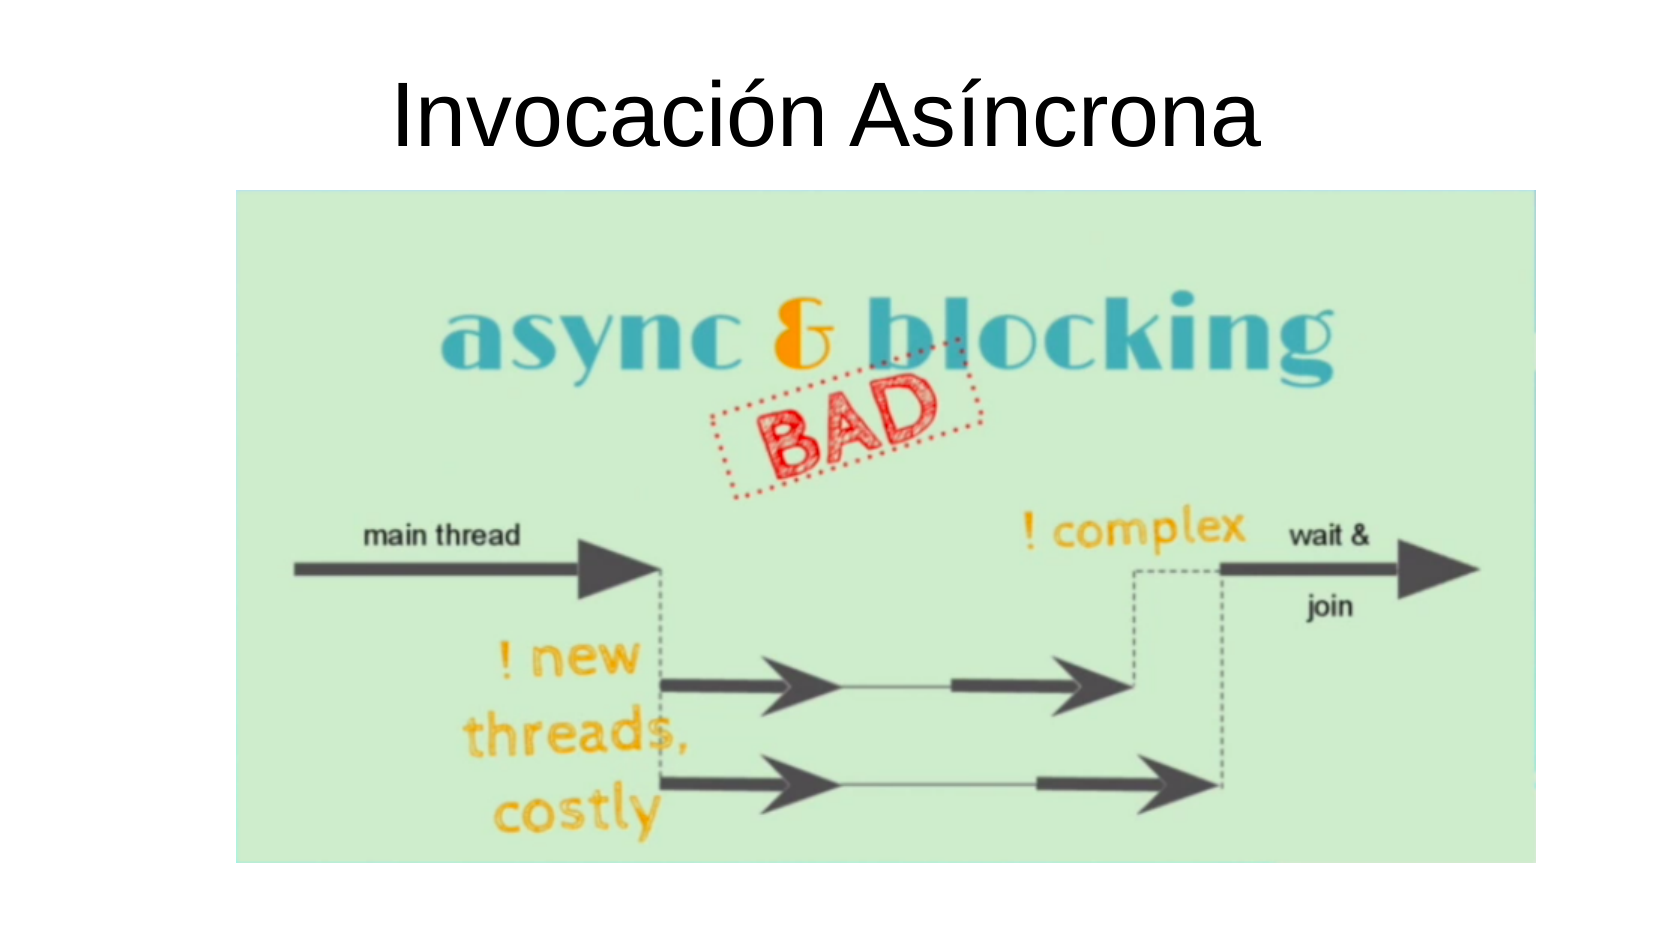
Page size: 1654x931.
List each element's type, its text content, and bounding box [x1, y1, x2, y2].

title Invocación Asíncrona [82, 37, 1571, 193]
picture [236, 193, 1536, 863]
